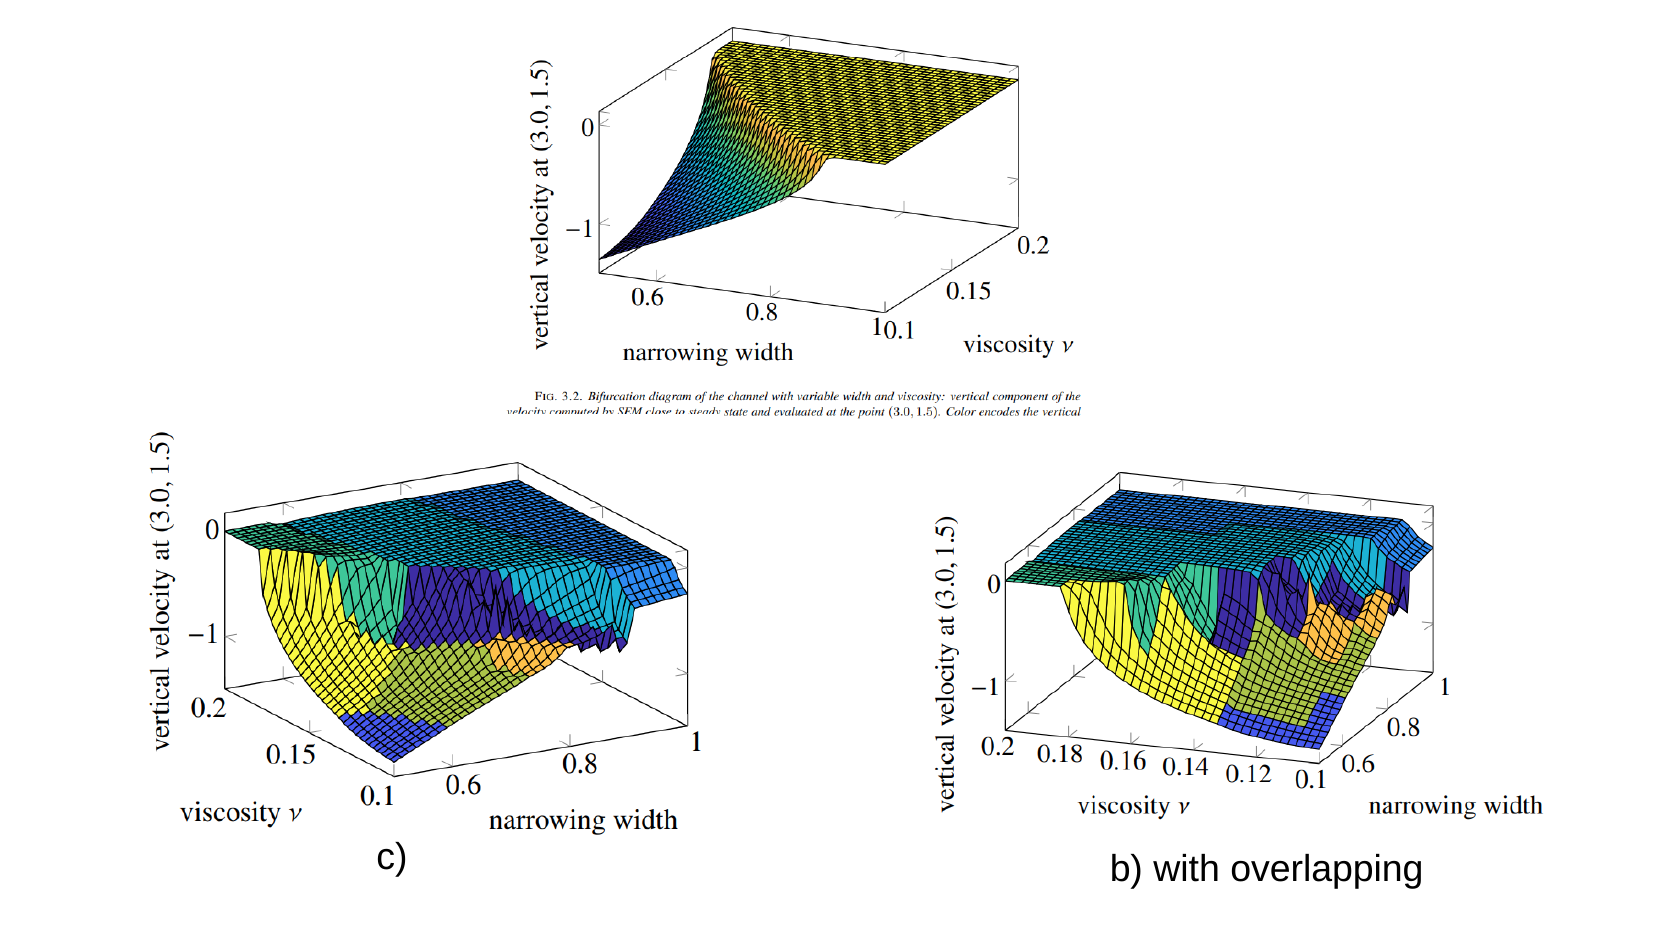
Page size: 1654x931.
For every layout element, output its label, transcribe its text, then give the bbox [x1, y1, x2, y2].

picture [135, 15, 1095, 841]
text_box c) [361, 841, 436, 886]
text_box b) with overlapping [1095, 840, 1516, 897]
picture [912, 472, 1591, 826]
